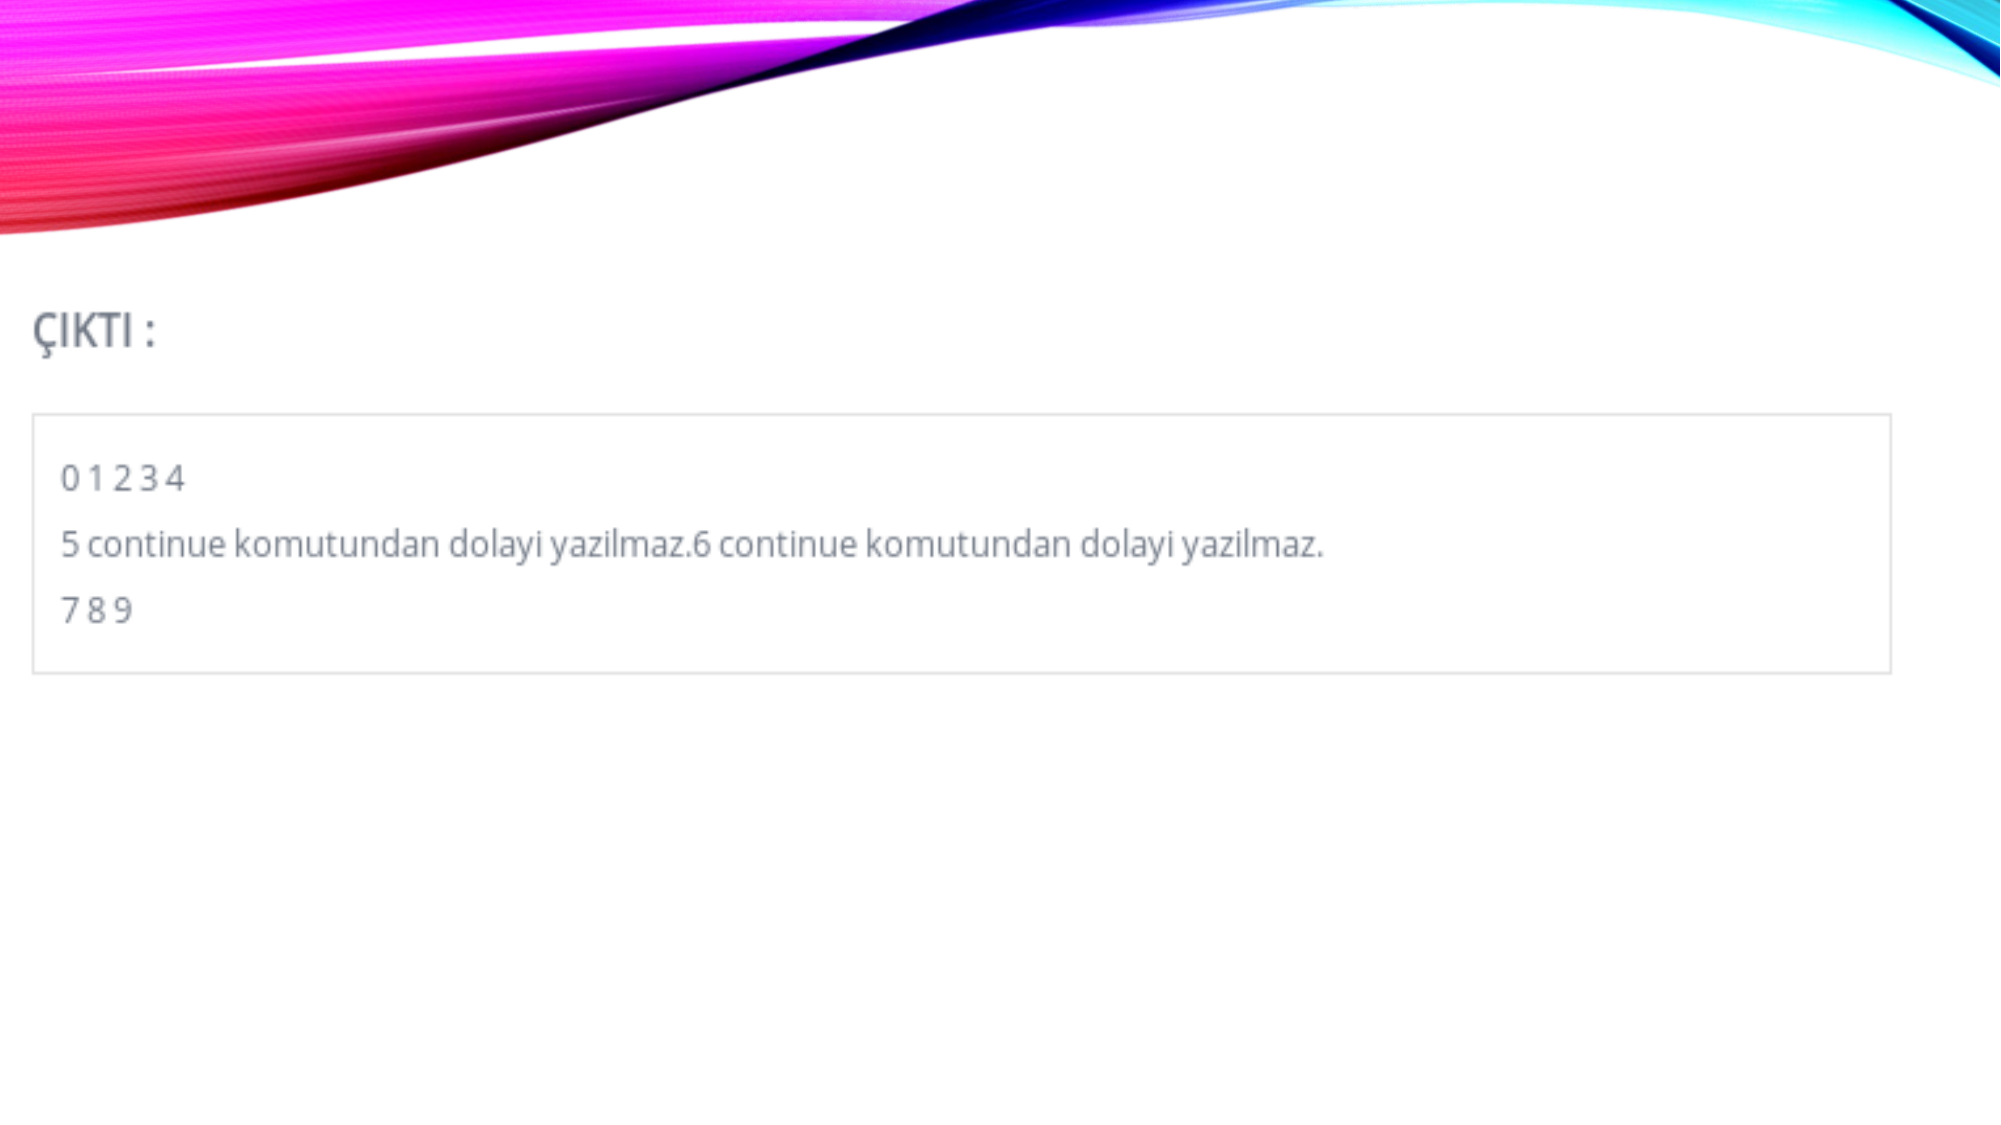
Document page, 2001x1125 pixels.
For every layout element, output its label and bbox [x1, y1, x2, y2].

picture [30, 299, 1906, 691]
picture [0, 0, 2000, 237]
